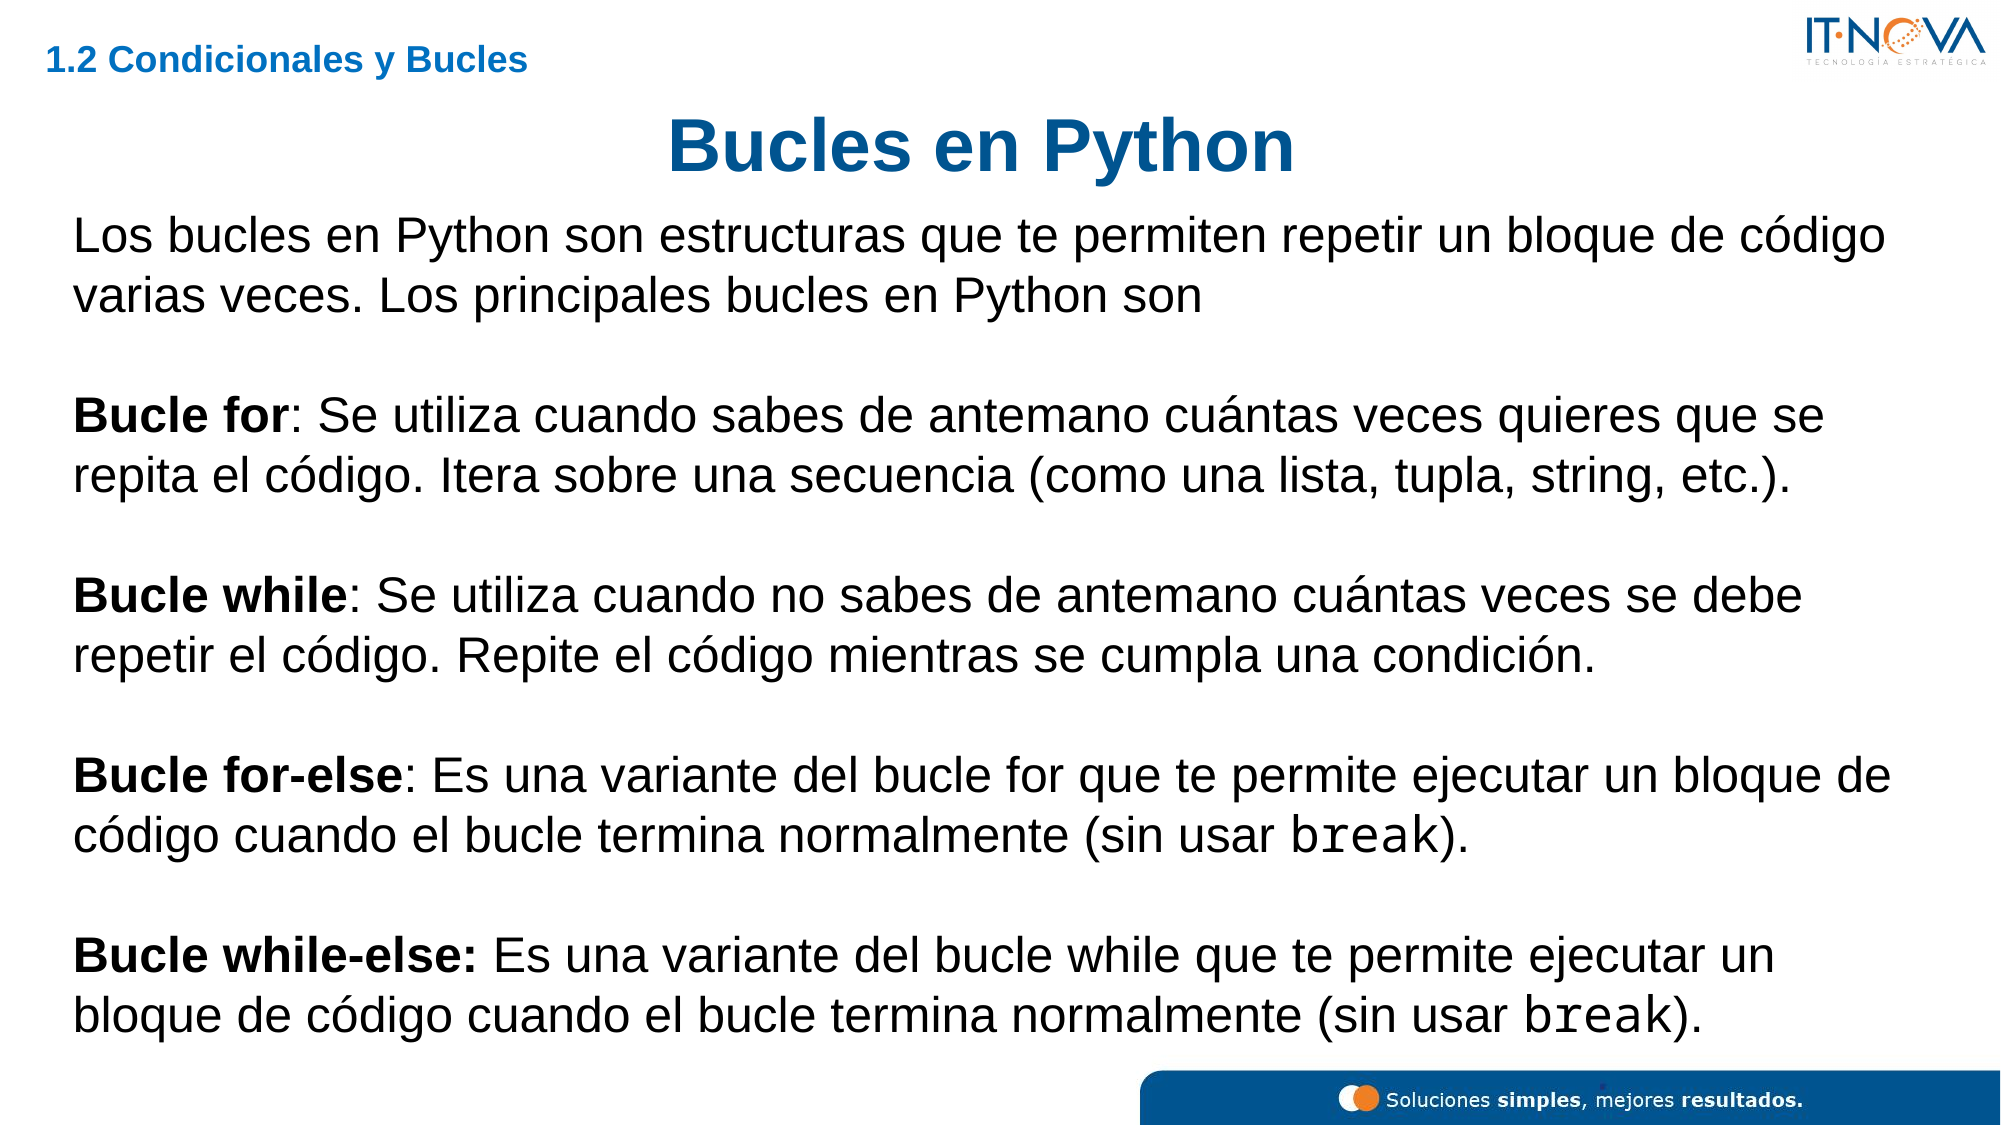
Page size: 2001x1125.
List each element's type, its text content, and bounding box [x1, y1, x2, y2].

text_box Bucles en Python [652, 88, 1353, 195]
text_box Los bucles en Python son estructuras que te permiten repetir un bloque de código varias veces. Los principales bucles en Python son Bucle for: Se utiliza cuando sabes de antemano cuántas veces quieres que se repita el código. Itera sobre una secuencia (como una lista, tupla, string, etc.). Bucle while: Se utiliza cuando no sabes de antemano cuántas veces se debe repetir el código. Repite el código mientras se cumpla una condición. Bucle for-else: Es una variante del bucle for que te permite ejecutar un bloque de código cuando el bucle termina normalmente (sin usar break). Bucle while-else: Es una variante del bucle while que te permite ejecutar un bloque de código cuando el bucle termina normalmente (sin usar break). [57, 195, 1948, 1125]
text_box 1.2 Condicionales y Bucles [30, 27, 548, 89]
